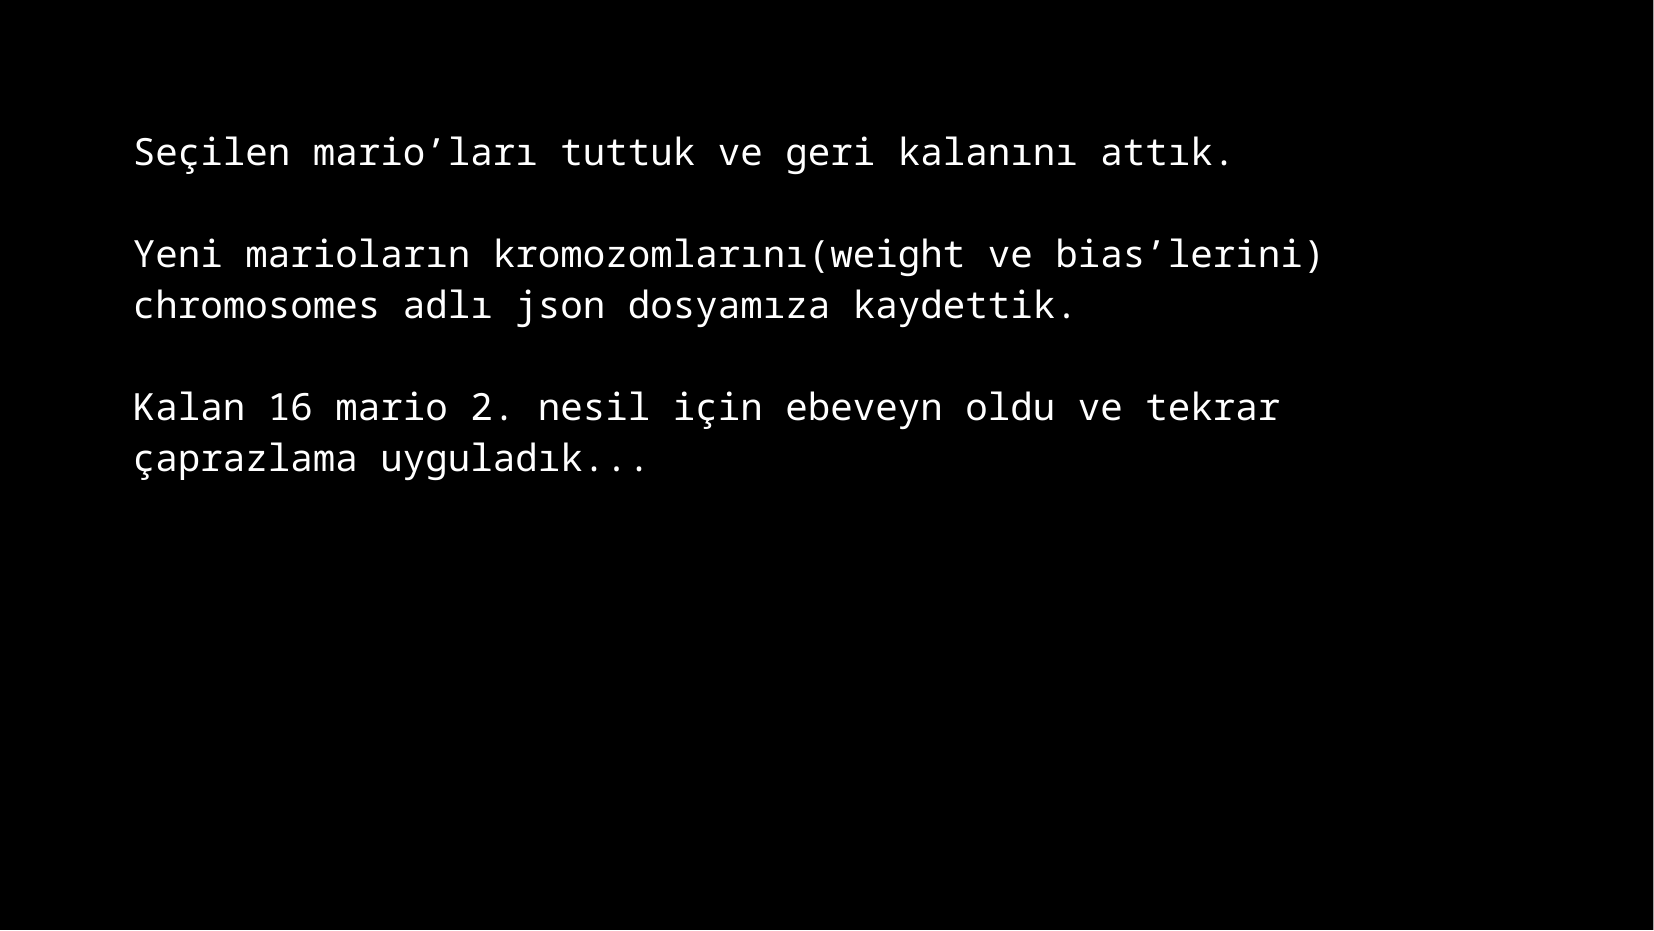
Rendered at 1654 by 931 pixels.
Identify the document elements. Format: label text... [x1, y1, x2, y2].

text_box Seçilen mario’ları tuttuk ve geri kalanını attık. Yeni marioların kromozomlarını(weight ve bias’lerini) chromosomes adlı json dosyamıza kaydettik. Kalan 16 mario 2. nesil için ebeveyn oldu ve tekrar çaprazlama uyguladık... [118, 118, 1536, 827]
